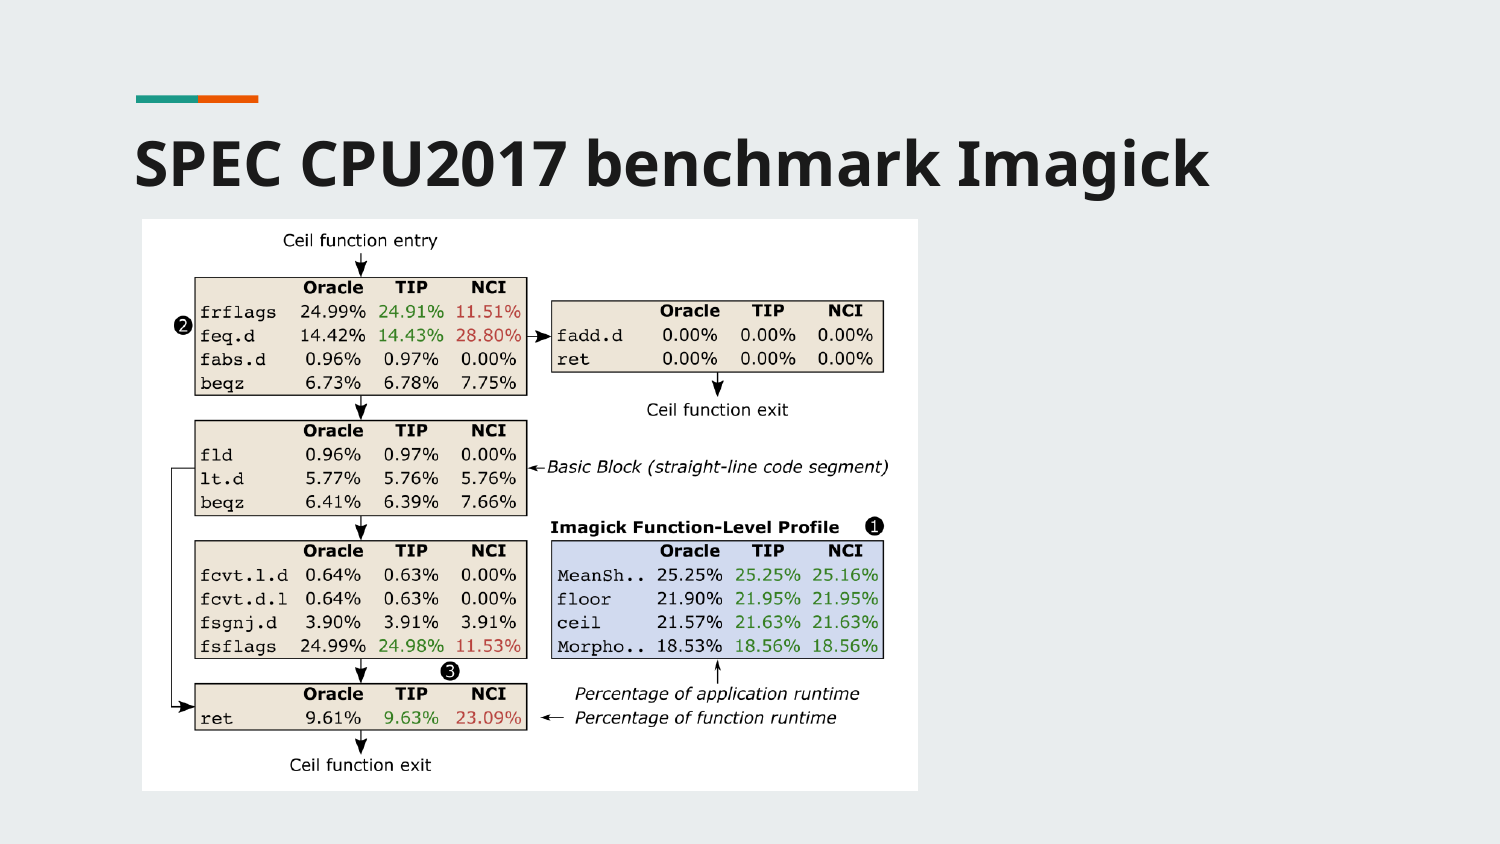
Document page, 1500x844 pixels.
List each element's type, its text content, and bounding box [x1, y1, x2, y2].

text_box SPEC CPU2017 benchmark Imagick [119, 108, 1381, 250]
picture [142, 219, 918, 791]
